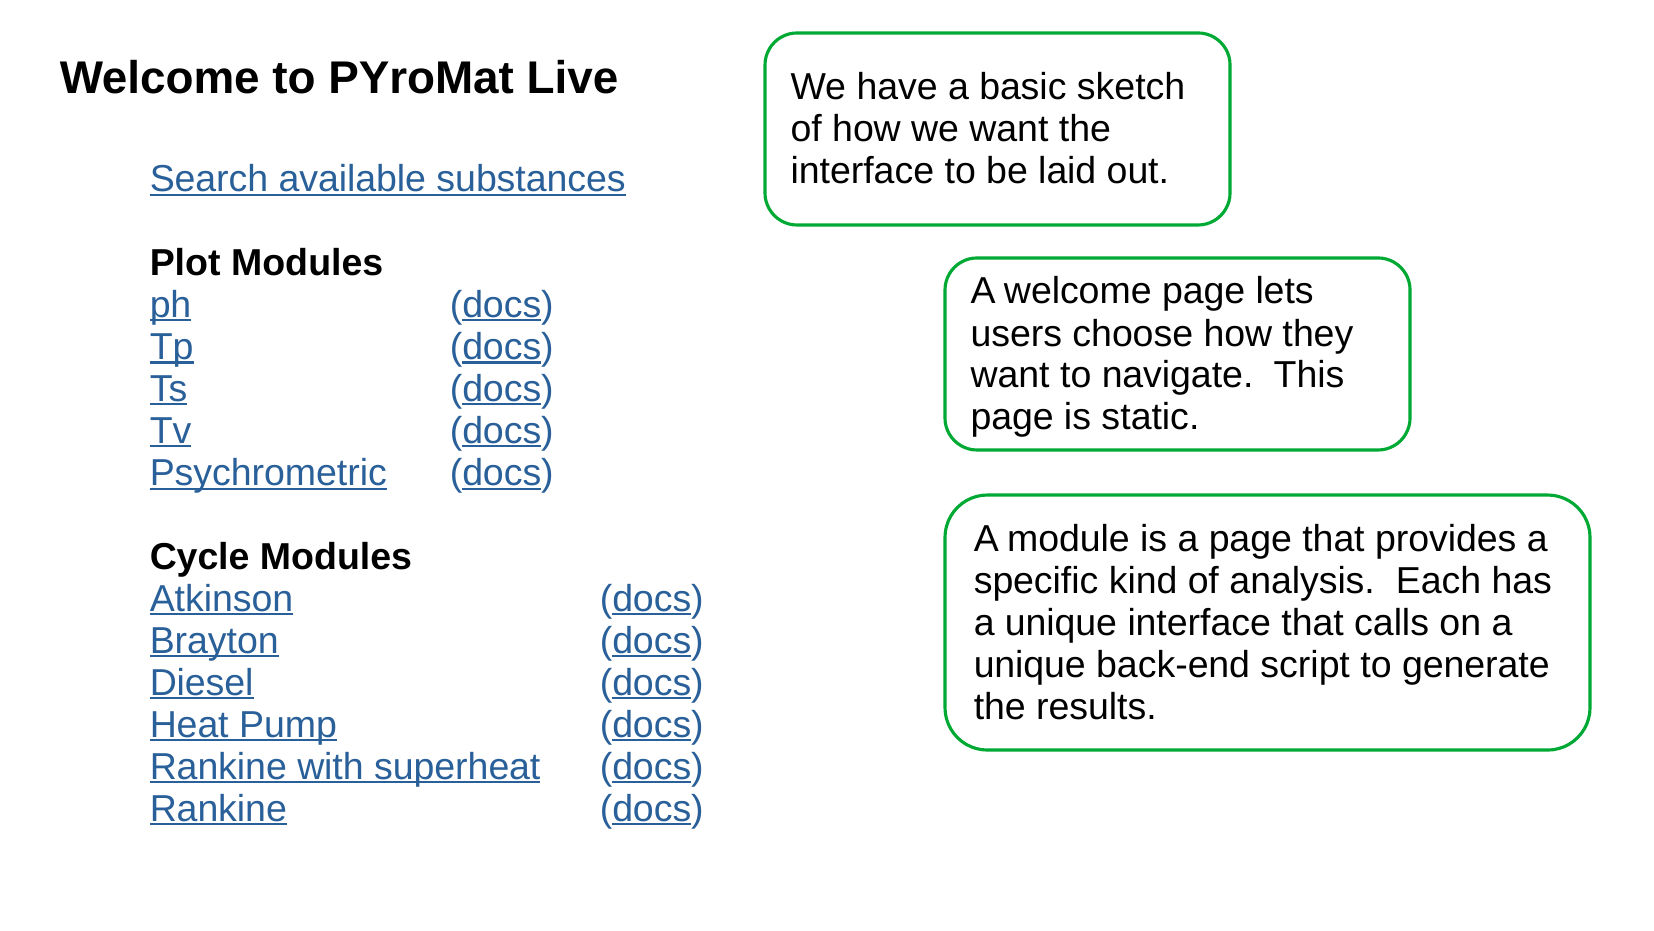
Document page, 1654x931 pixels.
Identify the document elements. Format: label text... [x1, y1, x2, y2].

text_box We have a basic sketch of how we want the interface to be laid out. [765, 32, 1231, 226]
text_box A welcome page lets users choose how they want to navigate. This page is static. [945, 257, 1411, 451]
text_box Welcome to PYroMat Live [45, 45, 634, 112]
text_box A module is a page that provides a specific kind of analysis. Each has a unique interface that calls on a unique back-end script to generate the results. [945, 495, 1591, 751]
text_box Search available substances Plot Modules ph (docs) Tp (docs) Ts (docs) Tv (docs) Psychrometric (docs) Cycle Modules Atkinson (docs) Brayton (docs) Diesel (docs) Heat Pump (docs) Rankine with superheat (docs) Rankine (docs) [135, 150, 751, 879]
